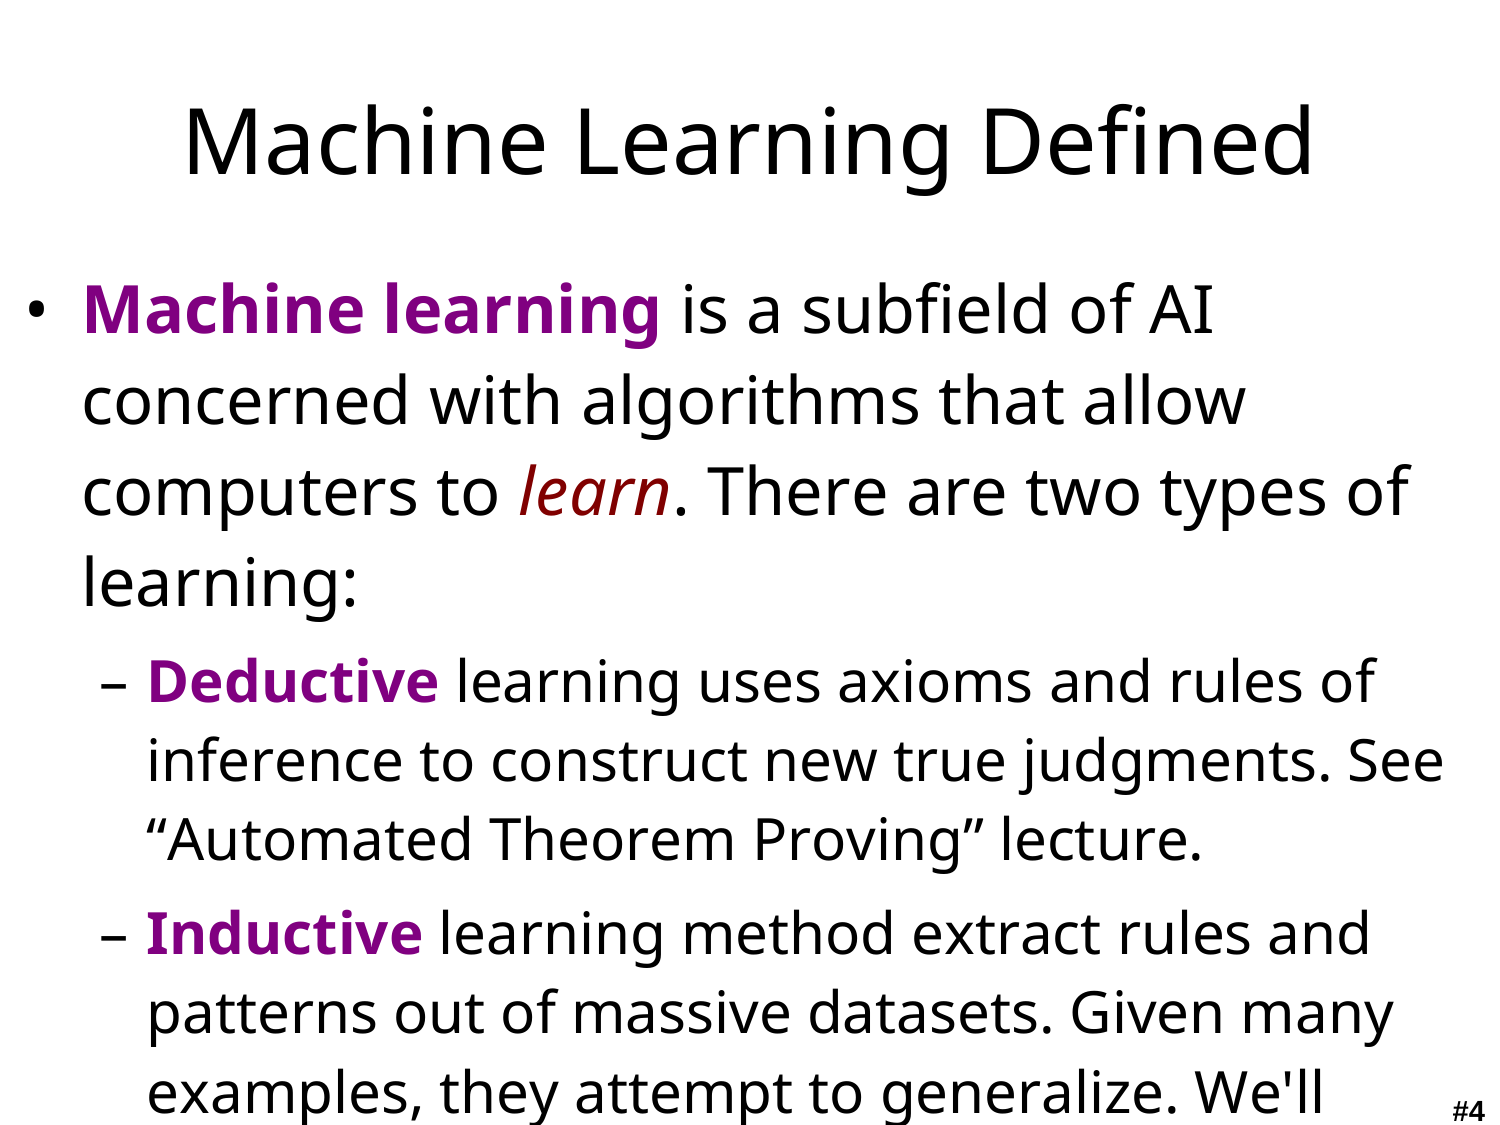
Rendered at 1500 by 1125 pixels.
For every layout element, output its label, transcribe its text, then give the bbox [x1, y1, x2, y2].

title Machine Learning Defined [24, 45, 1476, 233]
list Machine learning is a subfield of AI concerned with algorithms that allow computers to learn. There are two types of learning: Deductive learning uses axioms and rules of inference to construct new true judgments. See “Automated Theorem Proving” lecture. Inductive learning method extract rules and patterns out of massive datasets. Given many examples, they attempt to generalize. We'll discuss this now. [24, 262, 1476, 1076]
